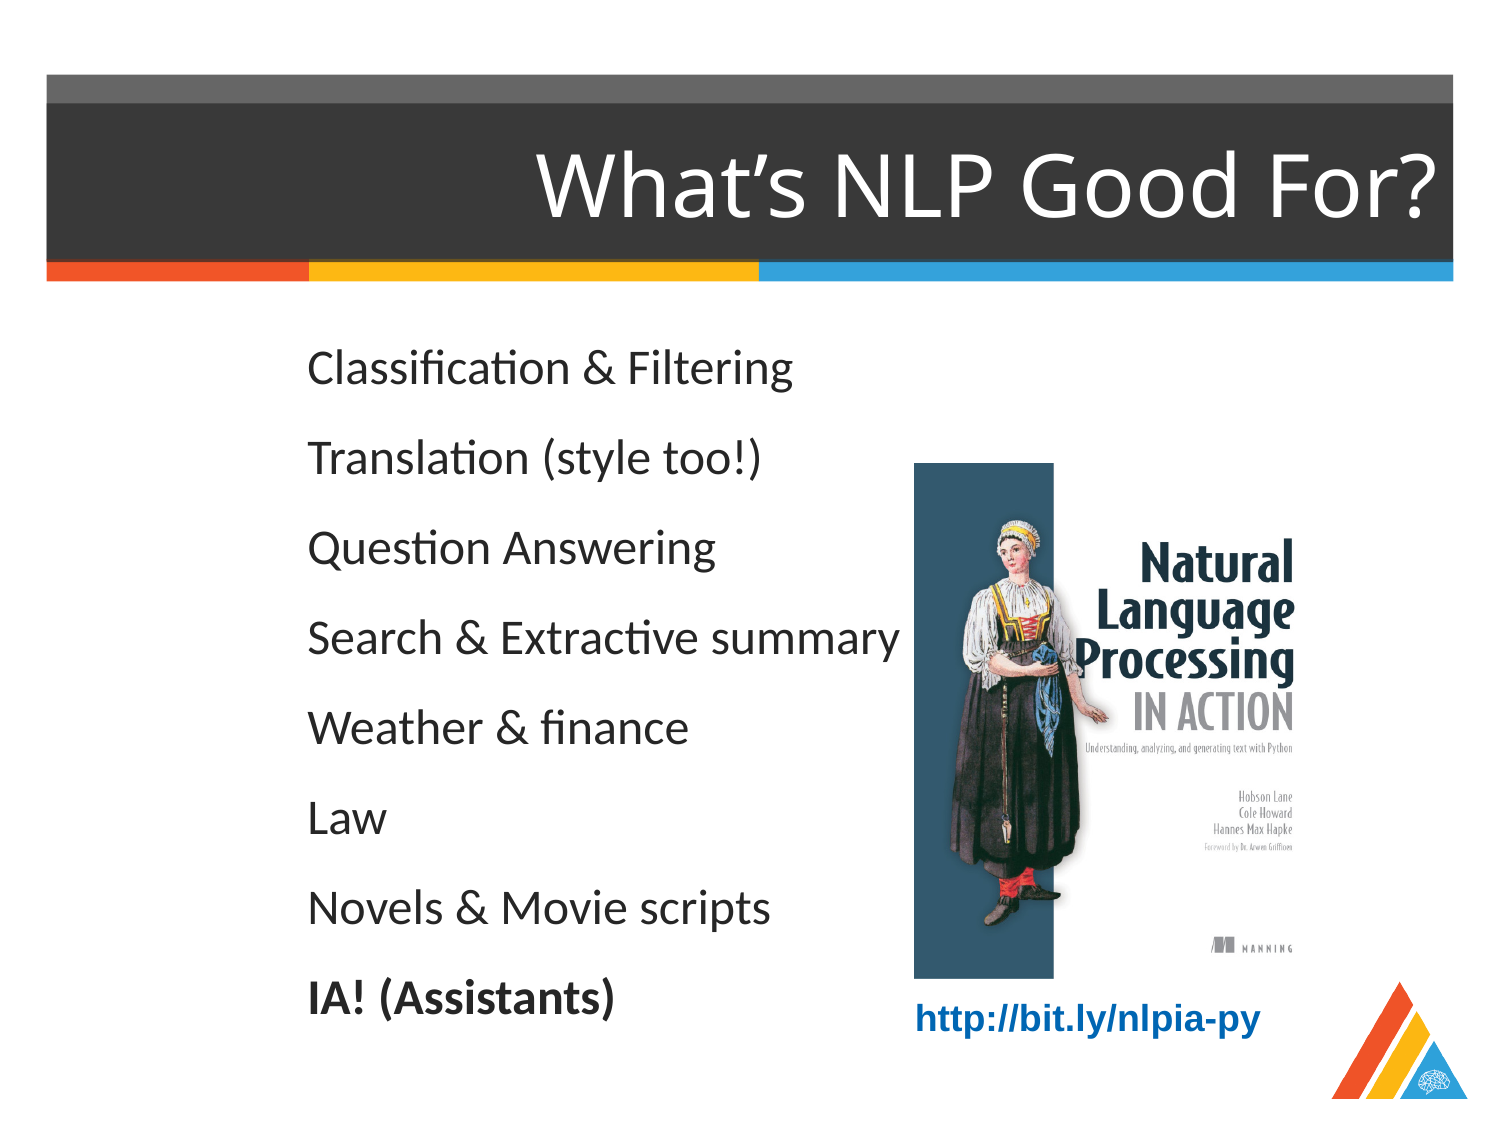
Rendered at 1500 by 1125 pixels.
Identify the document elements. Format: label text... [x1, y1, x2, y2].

list Classification & Filtering Translation (style too!) Question Answering Search & Extractive summary Weather & finance Law Novels & Movie scripts IA! (Assistants) [292, 296, 1454, 1040]
picture [914, 463, 1325, 979]
title What’s NLP Good For? [46, 103, 1454, 263]
picture [1331, 981, 1468, 1099]
text_box http://bit.ly/nlpia-py [900, 990, 1340, 1089]
